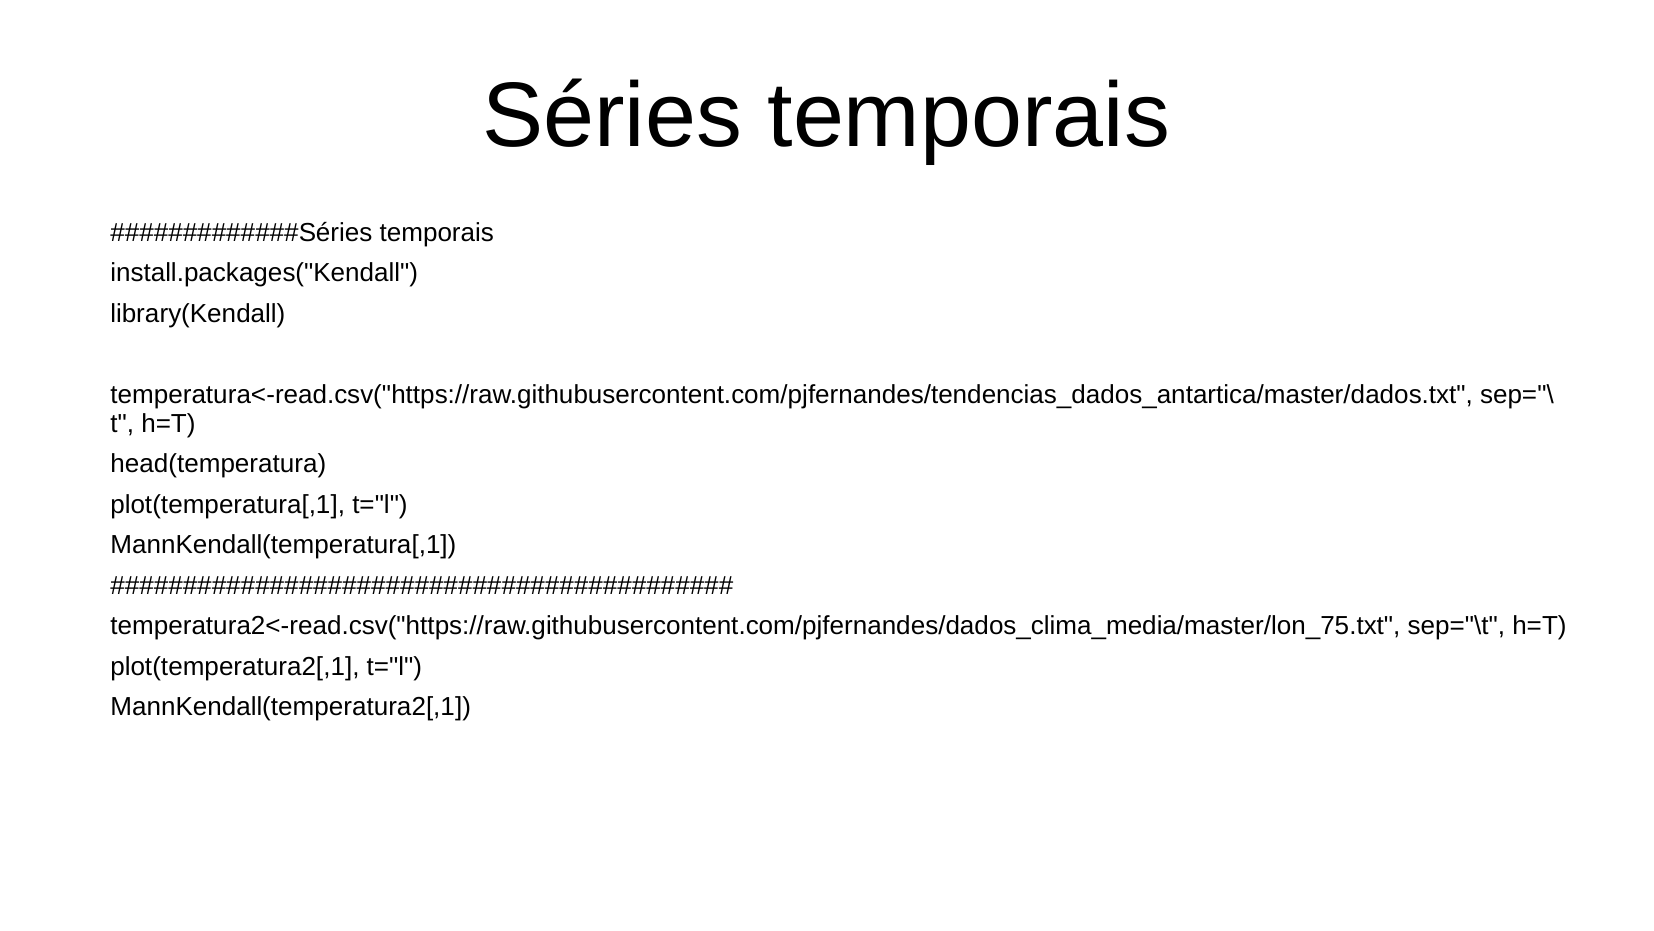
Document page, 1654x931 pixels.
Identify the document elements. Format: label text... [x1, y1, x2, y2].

list #############Séries temporais install.packages("Kendall") library(Kendall) temperatura<-read.csv("https://raw.githubusercontent.com/pjfernandes/tendencias_dados_antartica/master/dados.txt", sep="\t", h=T) head(temperatura) plot(temperatura[,1], t="l") MannKendall(temperatura[,1]) ########################################### temperatura2<-read.csv("https://raw.githubusercontent.com/pjfernandes/dados_clima_media/master/lon_75.txt", sep="\t", h=T) plot(temperatura2[,1], t="l") MannKendall(temperatura2[,1]) [82, 217, 1571, 758]
title Séries temporais [82, 37, 1571, 193]
